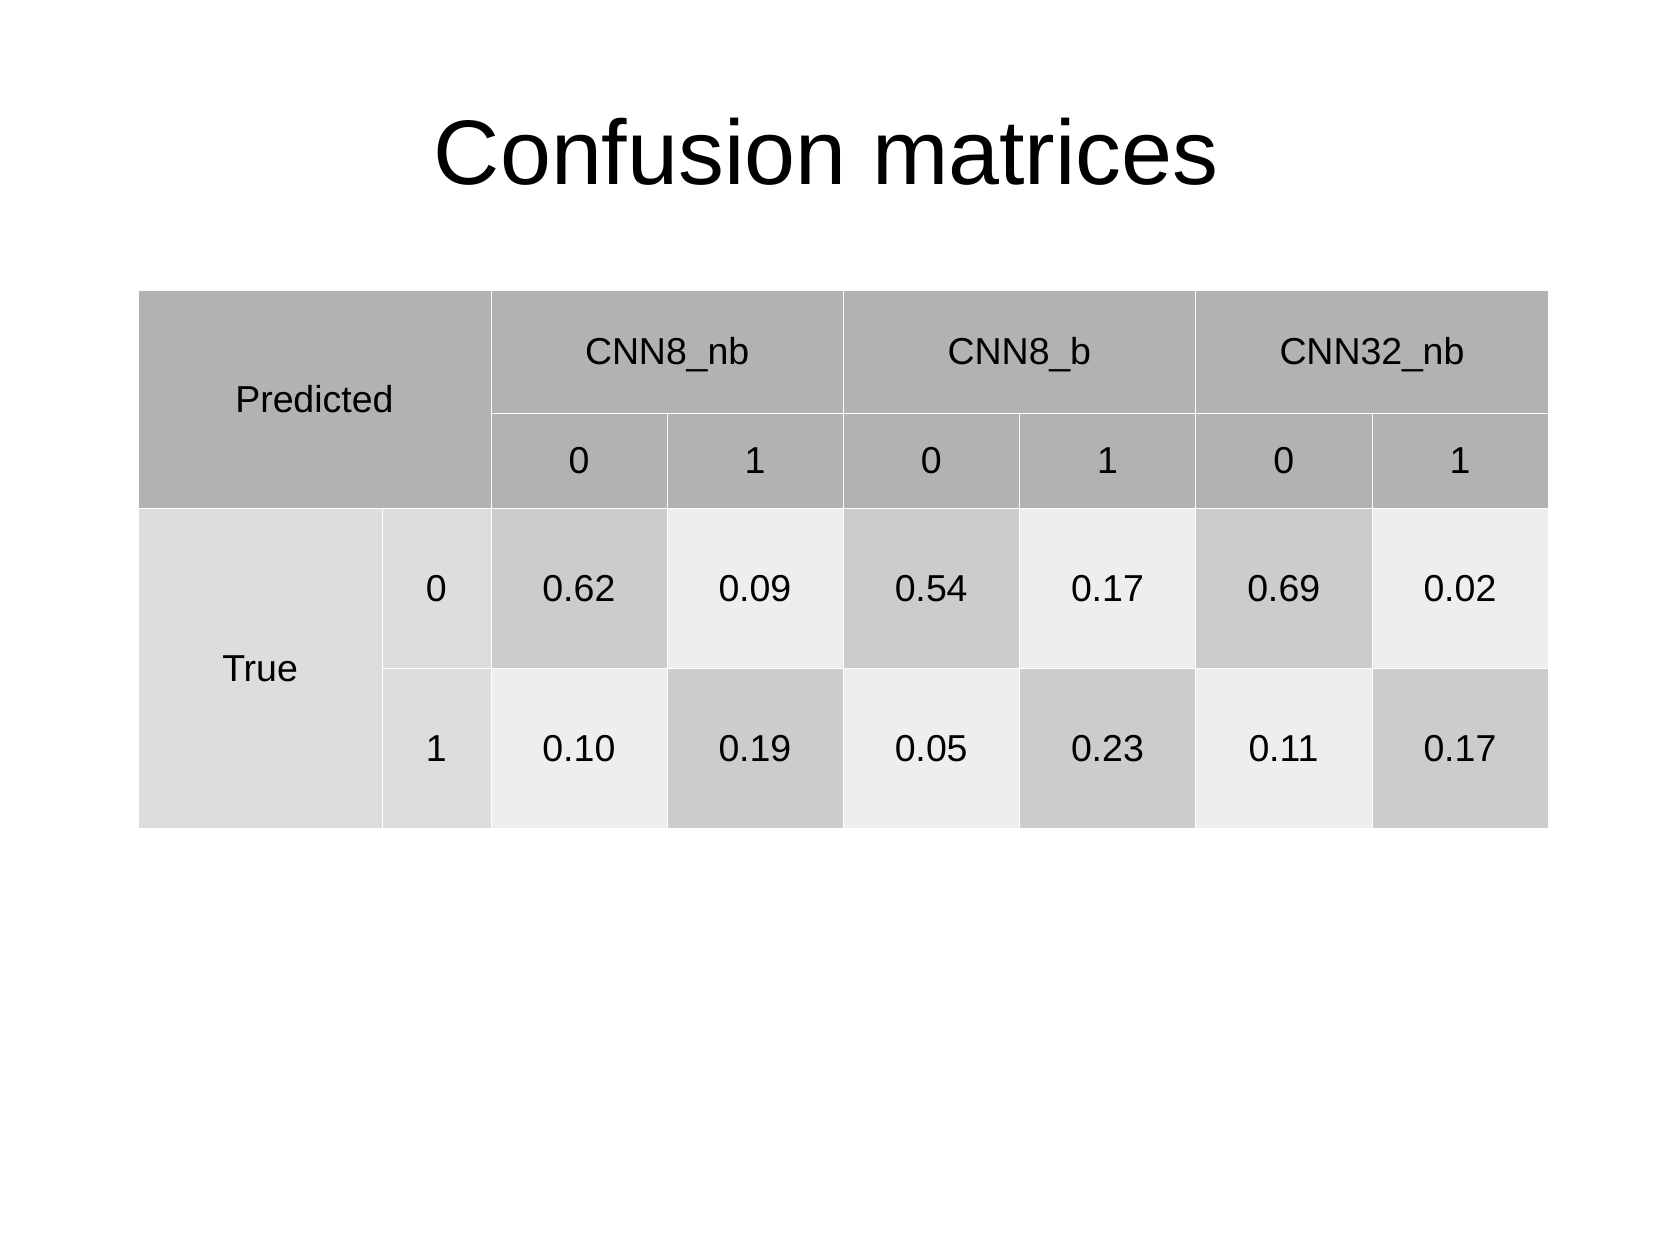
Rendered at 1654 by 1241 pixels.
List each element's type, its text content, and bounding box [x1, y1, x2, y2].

table_cell 0.05 [844, 669, 1019, 828]
table_header CNN32_nb [1196, 291, 1548, 413]
table_header CNN8_nb [492, 291, 843, 413]
table_cell 0.02 [1373, 509, 1548, 668]
table_cell 1 [1373, 414, 1548, 508]
table_cell 0.10 [492, 669, 667, 828]
table_cell 0.54 [844, 509, 1019, 668]
table_cell 0.17 [1373, 669, 1548, 828]
table_cell 1 [383, 669, 491, 828]
table_cell 0.19 [668, 669, 843, 828]
table_cell 0.09 [668, 509, 843, 668]
table_cell 0 [844, 414, 1019, 508]
table_cell 0.62 [492, 509, 667, 668]
table_cell 1 [1020, 414, 1195, 508]
table_cell 1 [668, 414, 843, 508]
table_cell 0 [383, 509, 491, 668]
table_cell True [139, 509, 382, 828]
table_cell 0.11 [1196, 669, 1372, 828]
table_cell 0.23 [1020, 669, 1195, 828]
table_header CNN8_b [844, 291, 1195, 413]
table_cell 0 [1196, 414, 1372, 508]
title Confusion matrices [82, 49, 1571, 257]
table_header Predicted [139, 291, 491, 508]
table_cell 0.17 [1020, 509, 1195, 668]
table_cell 0 [492, 414, 667, 508]
table_cell 0.69 [1196, 509, 1372, 668]
